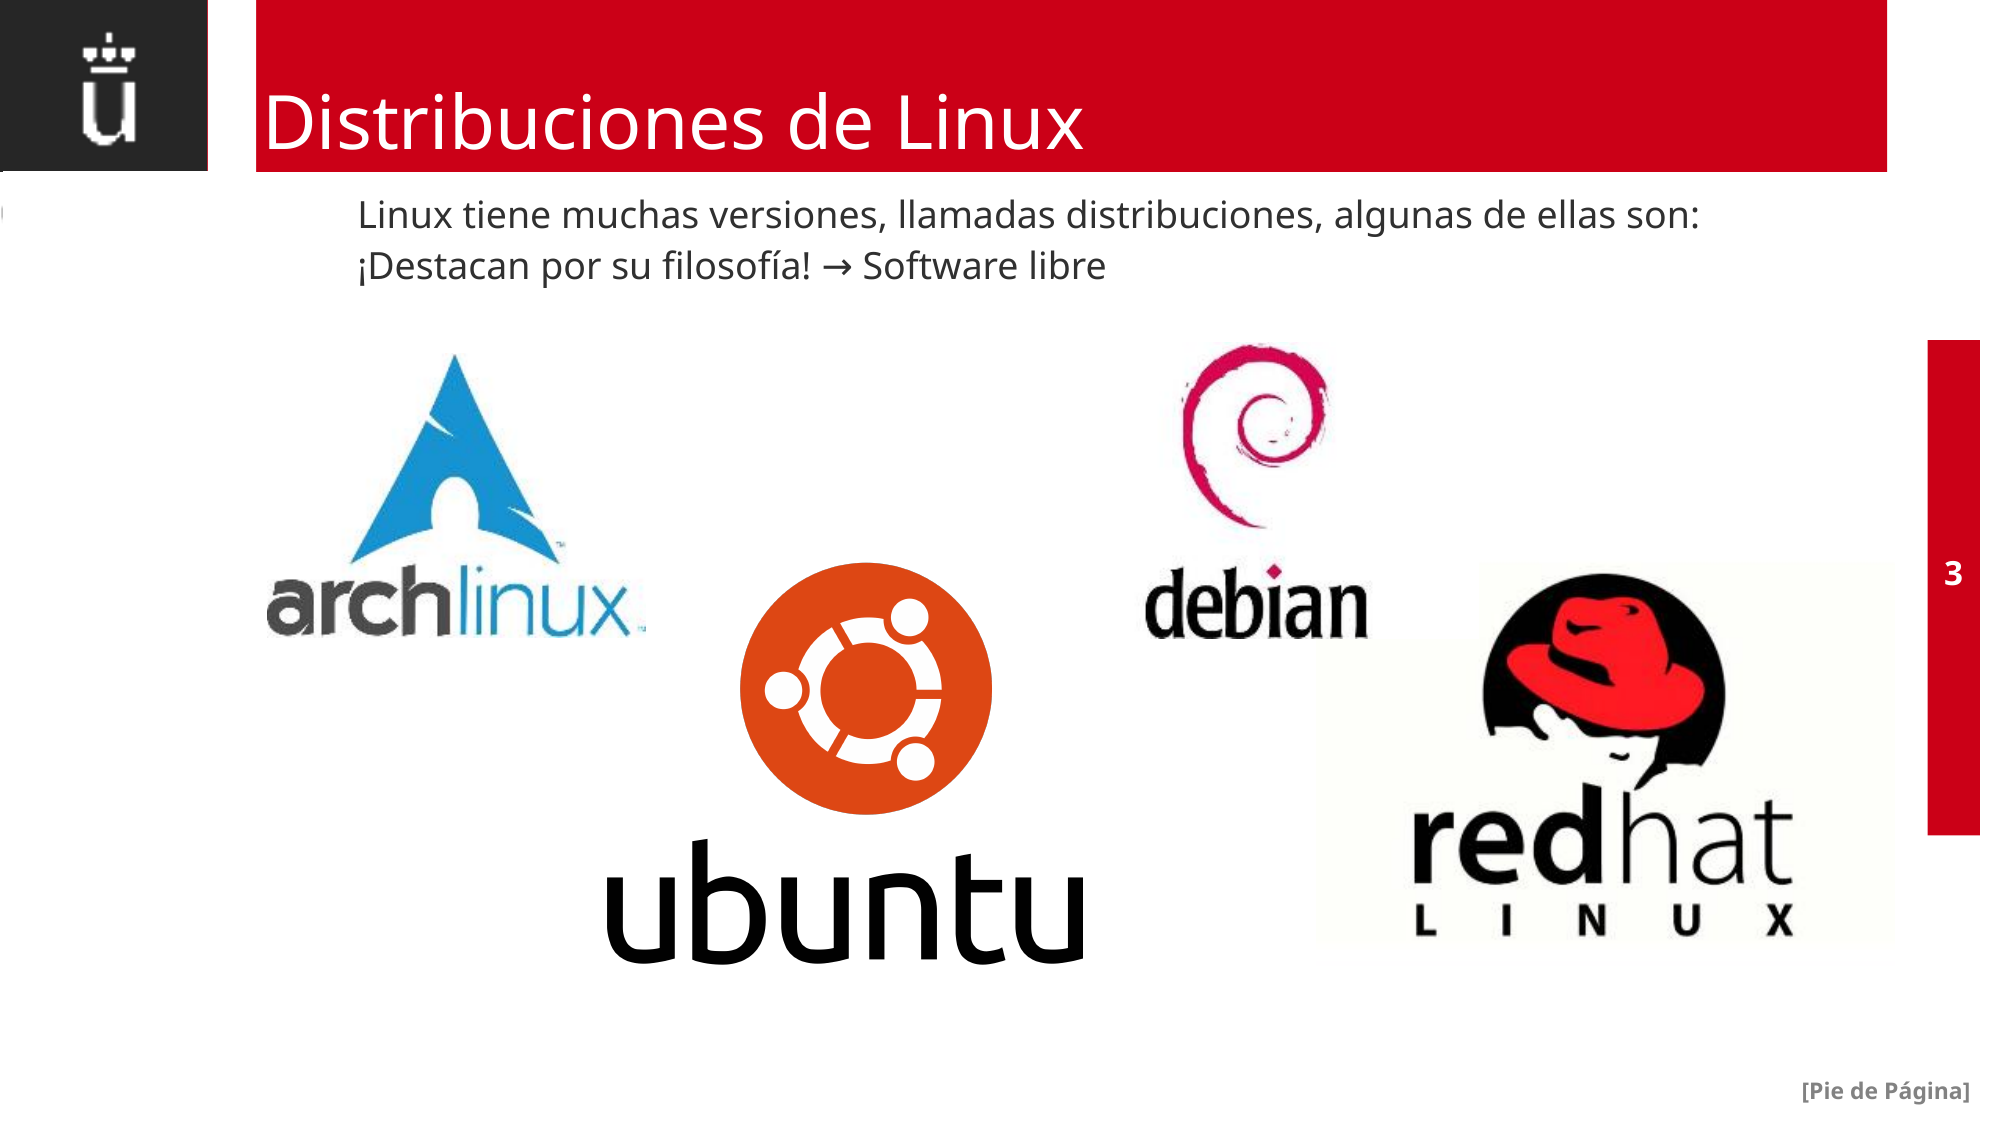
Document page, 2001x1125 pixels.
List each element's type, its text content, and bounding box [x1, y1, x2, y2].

picture [267, 342, 1895, 973]
title Distribuciones de Linux [247, 0, 1802, 172]
list Linux tiene muchas versiones, llamadas distribuciones, algunas de ellas son: ¡Destacan por su filosofía! → Software libre [267, 181, 1899, 1043]
picture [0, 0, 259, 296]
footer [Pie de Página] [671, 1060, 1986, 1121]
slide_number <number> [1898, 544, 2001, 605]
